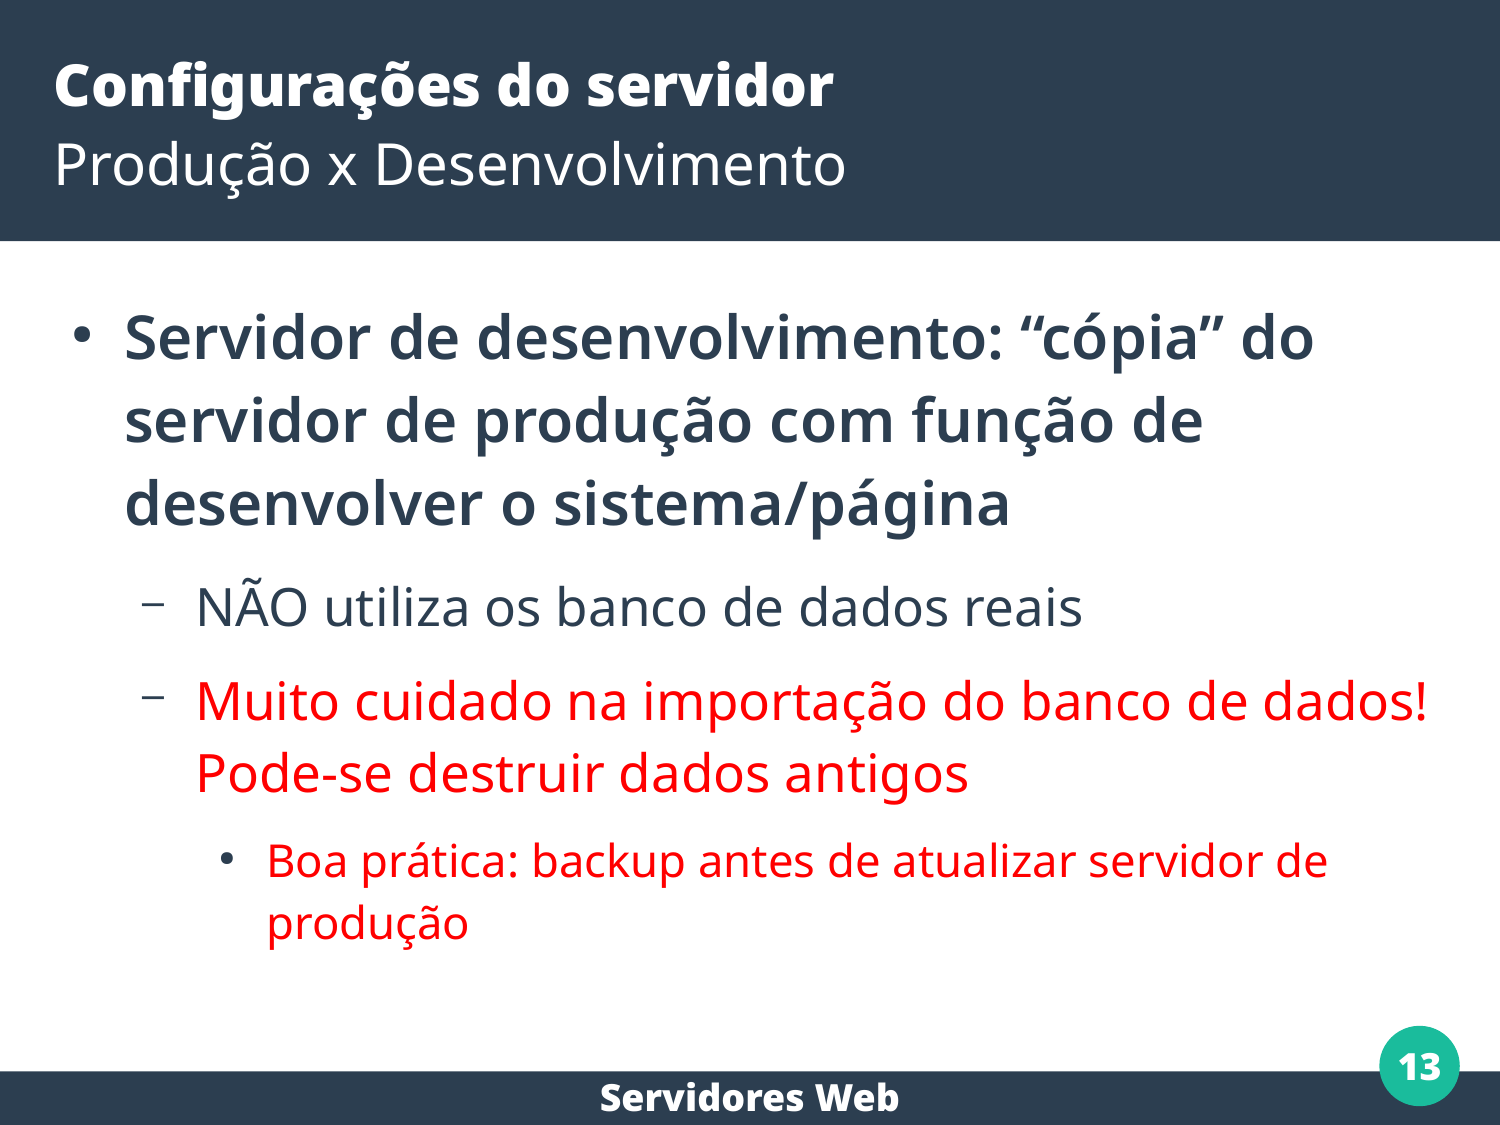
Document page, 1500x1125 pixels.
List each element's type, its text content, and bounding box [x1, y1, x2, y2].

list Servidor de desenvolvimento: “cópia” do servidor de produção com função de desenvolver o sistema/página NÃO utiliza os banco de dados reais Muito cuidado na importação do banco de dados! Pode-se destruir dados antigos Boa prática: backup antes de atualizar servidor de produção [53, 294, 1447, 1045]
title Configurações do servidor Produção x Desenvolvimento [53, 44, 1447, 188]
